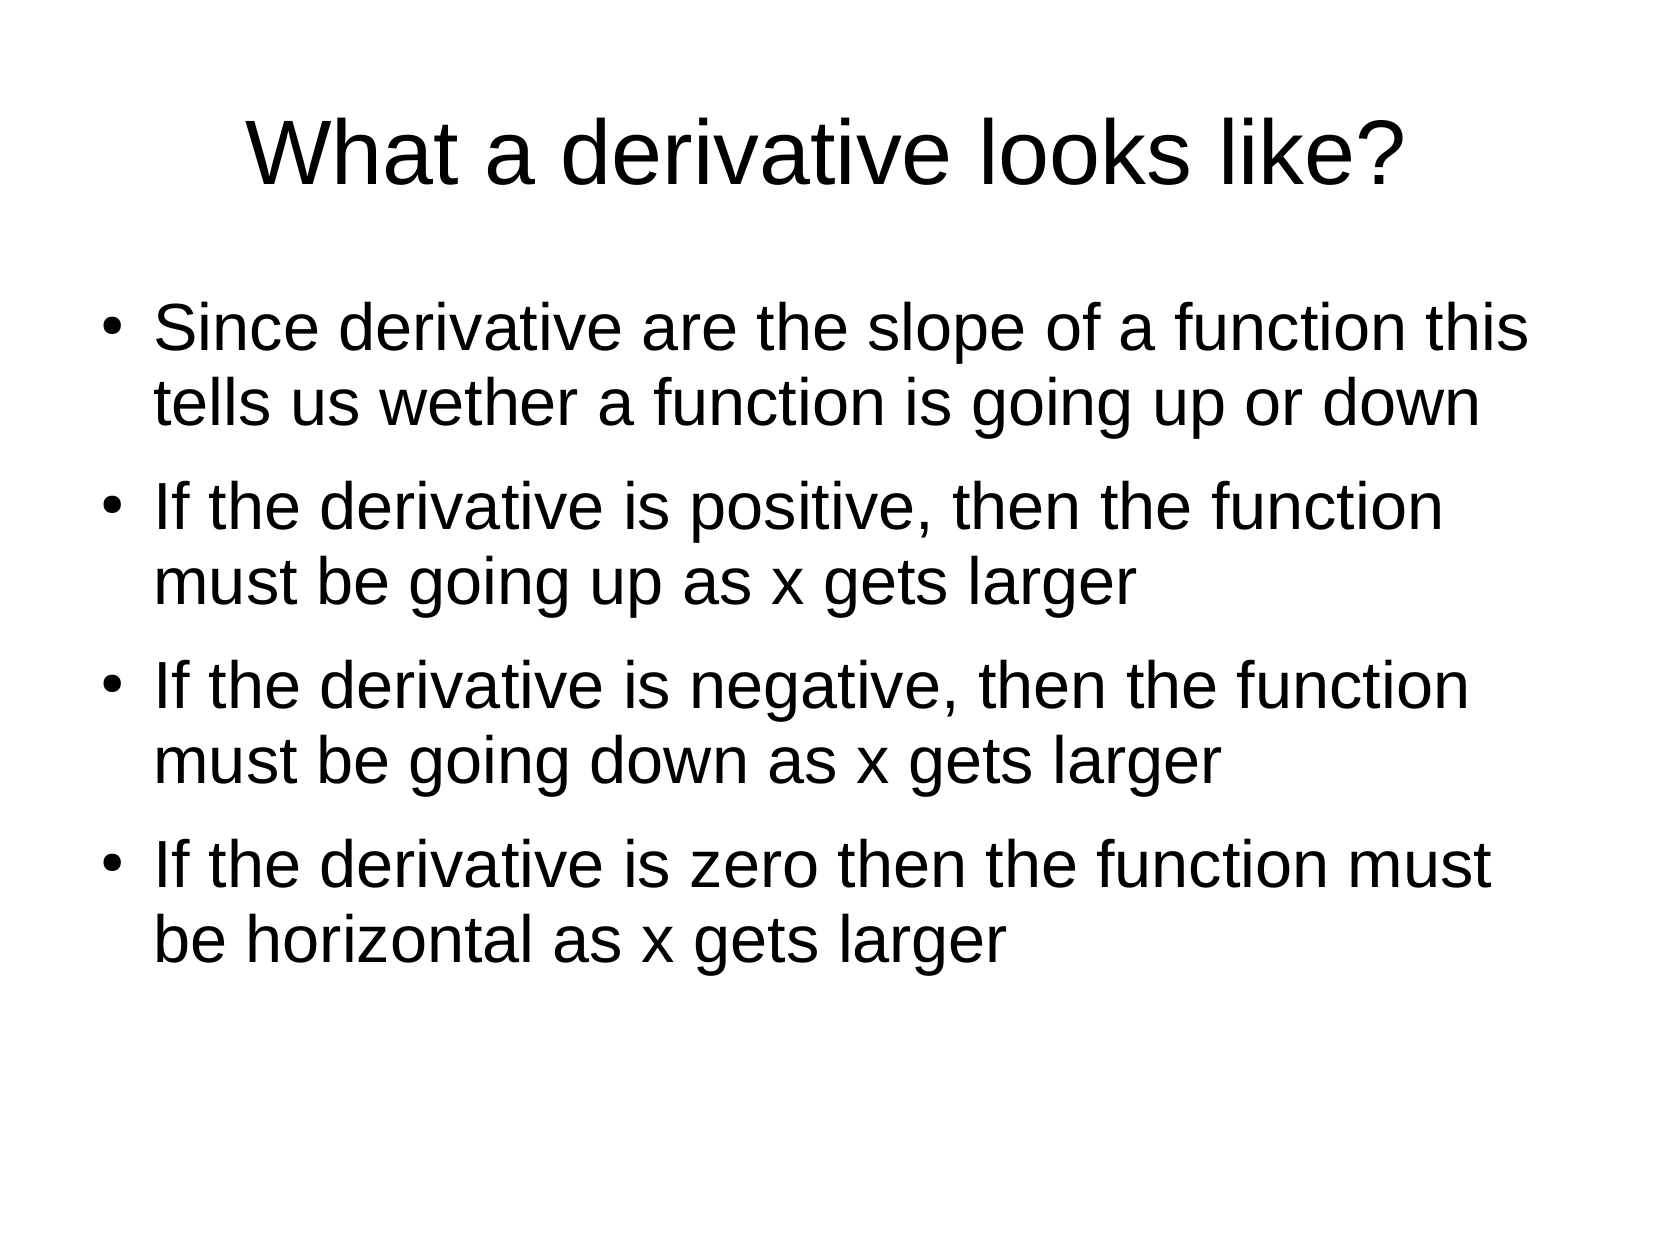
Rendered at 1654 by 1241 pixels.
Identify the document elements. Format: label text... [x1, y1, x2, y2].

list Since derivative are the slope of a function this tells us wether a function is going up or down If the derivative is positive, then the function must be going up as x gets larger If the derivative is negative, then the function must be going down as x gets larger If the derivative is zero then the function must be horizontal as x gets larger [82, 290, 1571, 1109]
title What a derivative looks like? [82, 49, 1571, 257]
